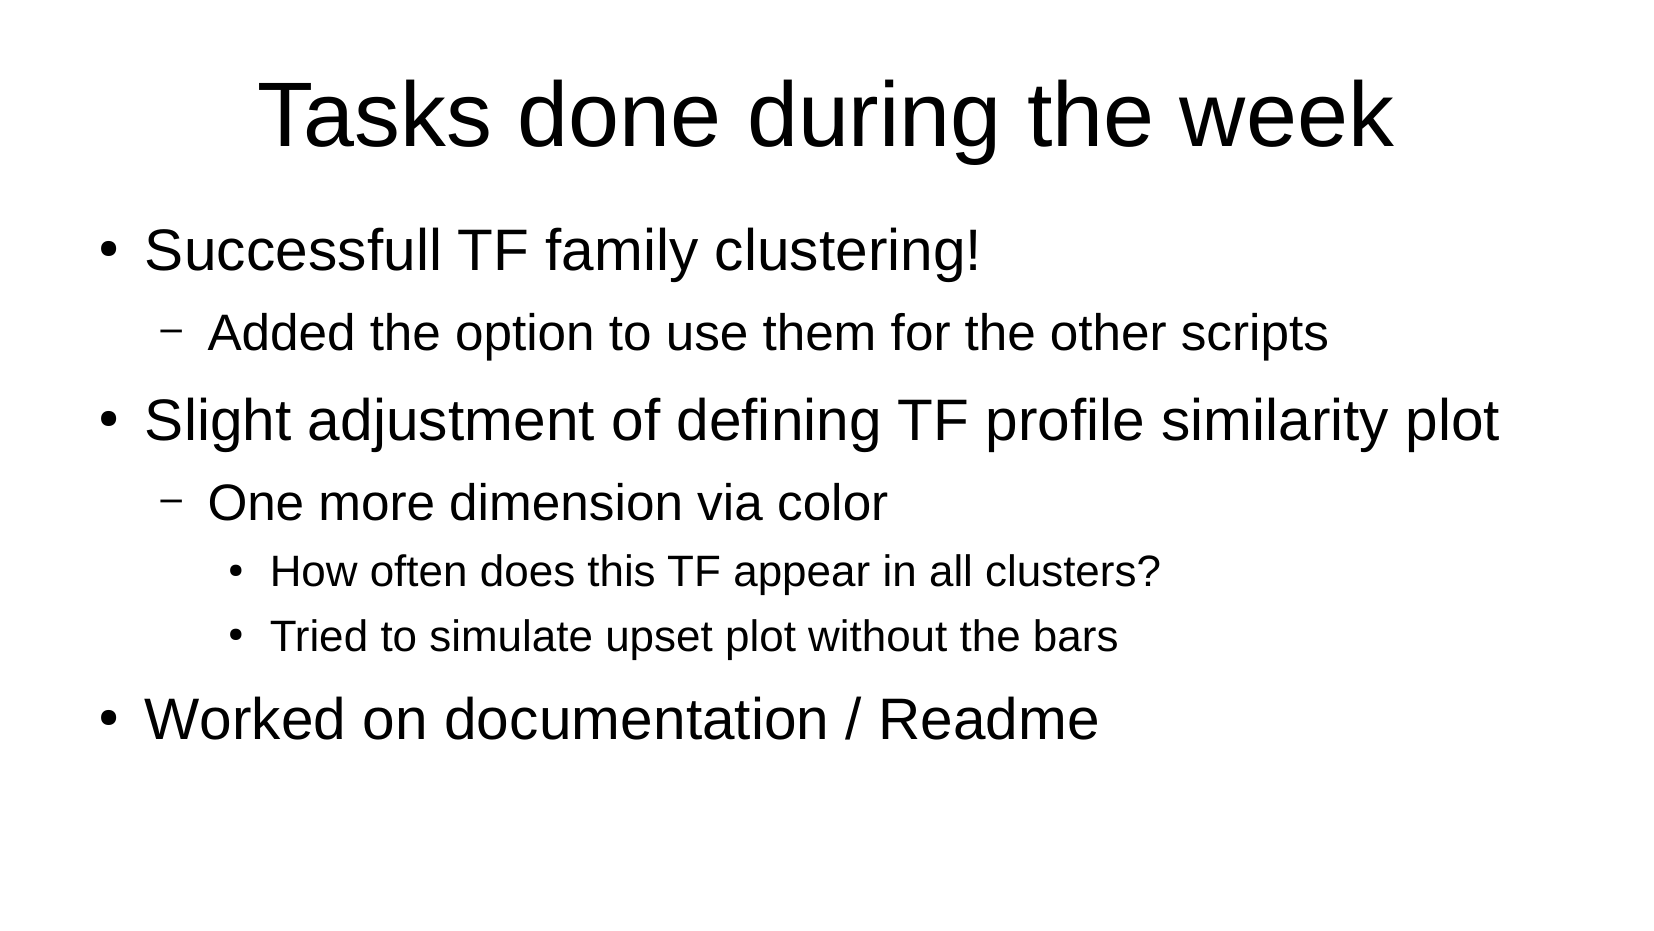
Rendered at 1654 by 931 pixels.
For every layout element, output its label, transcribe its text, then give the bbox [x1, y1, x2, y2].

list Successfull TF family clustering! Added the option to use them for the other scripts Slight adjustment of defining TF profile similarity plot One more dimension via color How often does this TF appear in all clusters? Tried to simulate upset plot without the bars Worked on documentation / Readme [82, 217, 1571, 758]
title Tasks done during the week [82, 37, 1571, 193]
